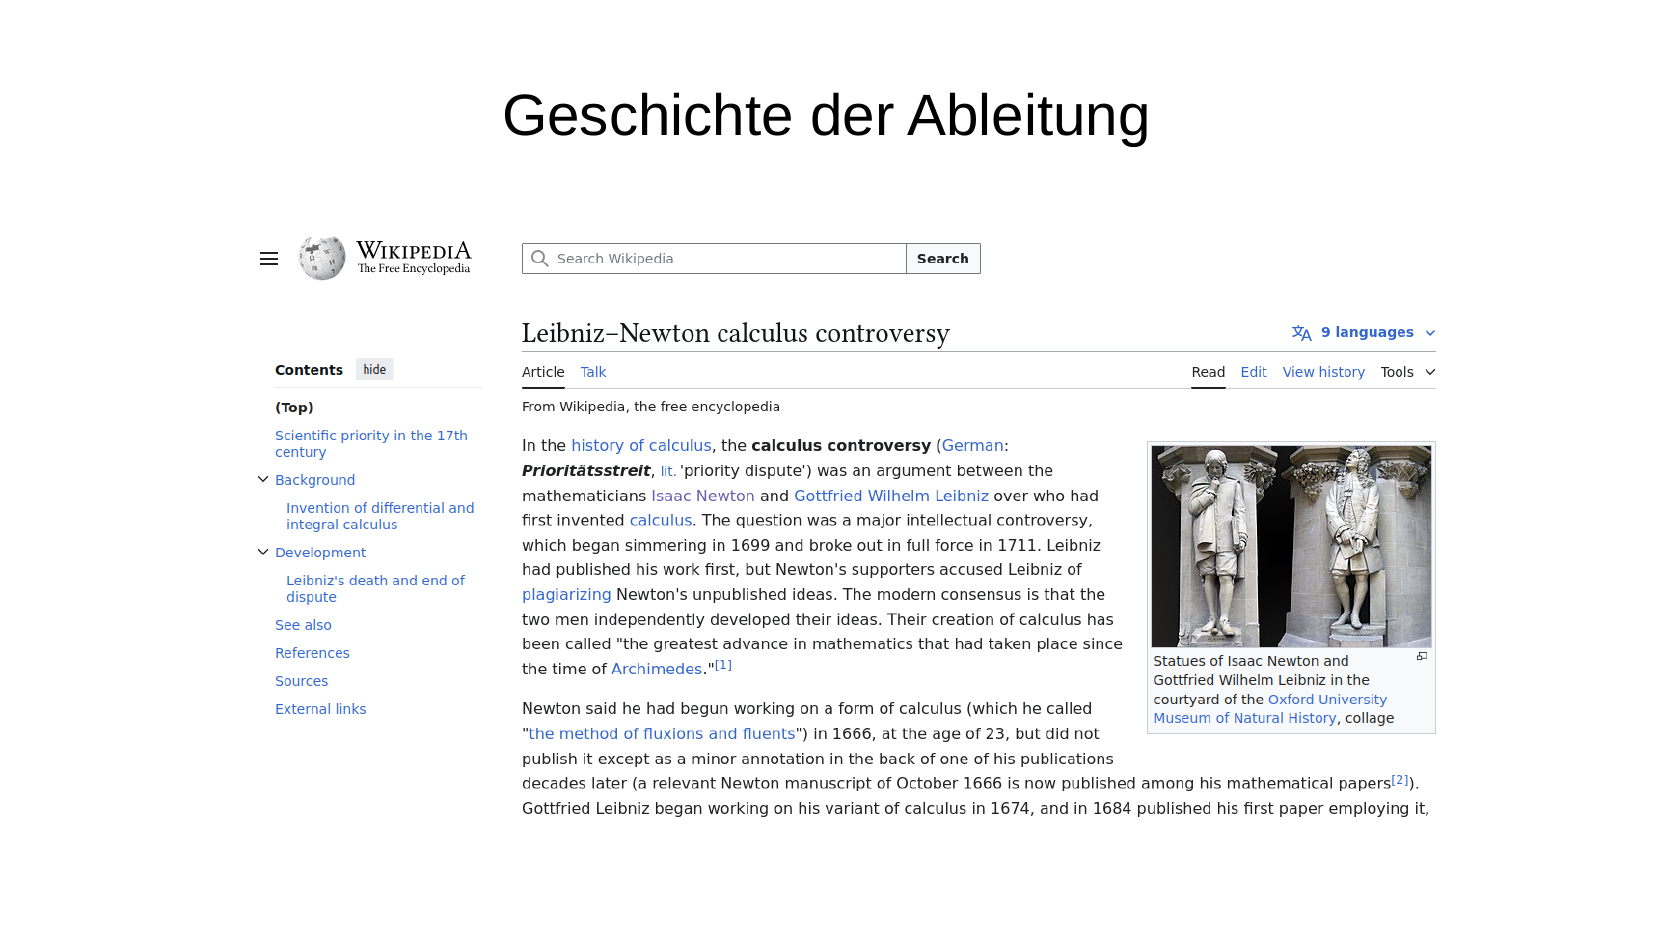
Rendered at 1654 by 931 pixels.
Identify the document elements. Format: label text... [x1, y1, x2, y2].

picture [258, 233, 1454, 818]
title Geschichte der Ableitung [82, 37, 1571, 193]
